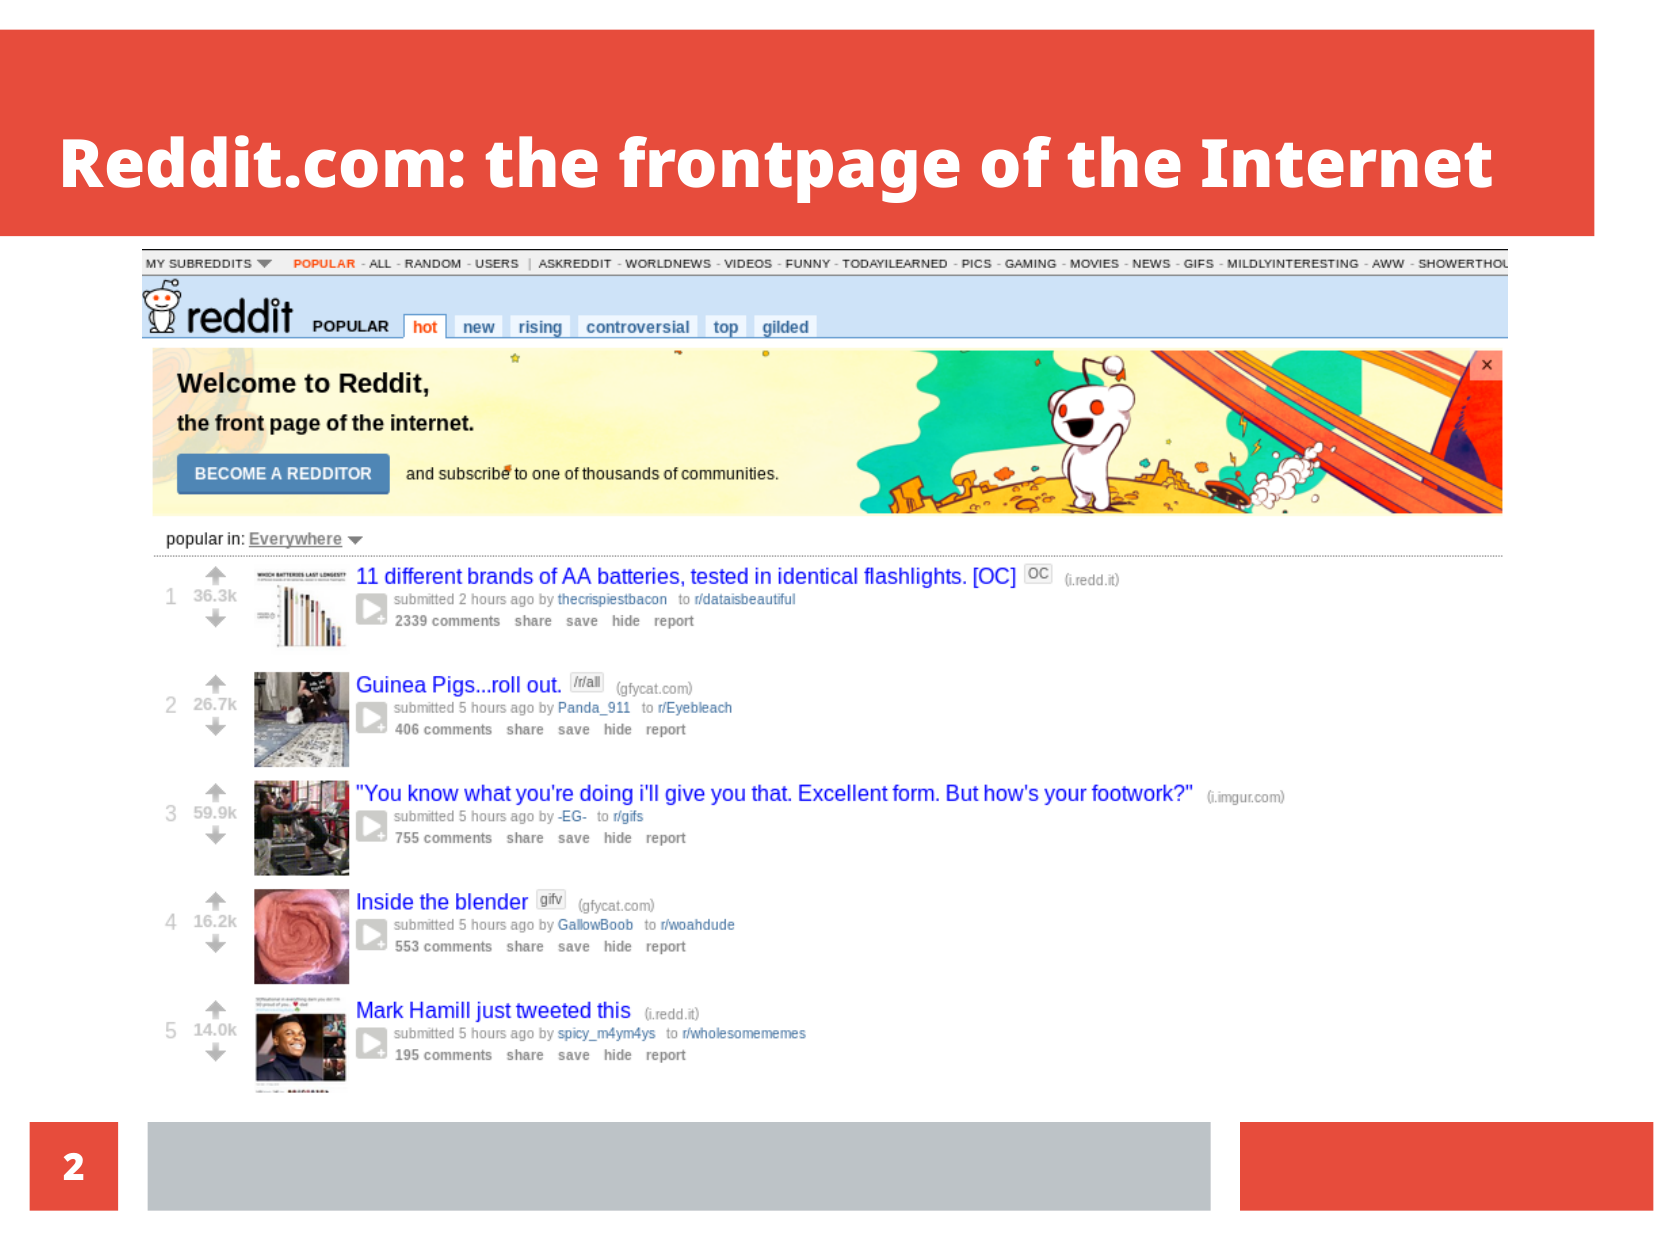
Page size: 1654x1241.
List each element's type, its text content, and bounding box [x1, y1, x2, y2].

picture [142, 249, 1508, 1105]
title Reddit.com: the frontpage of the Internet [59, 59, 1595, 207]
